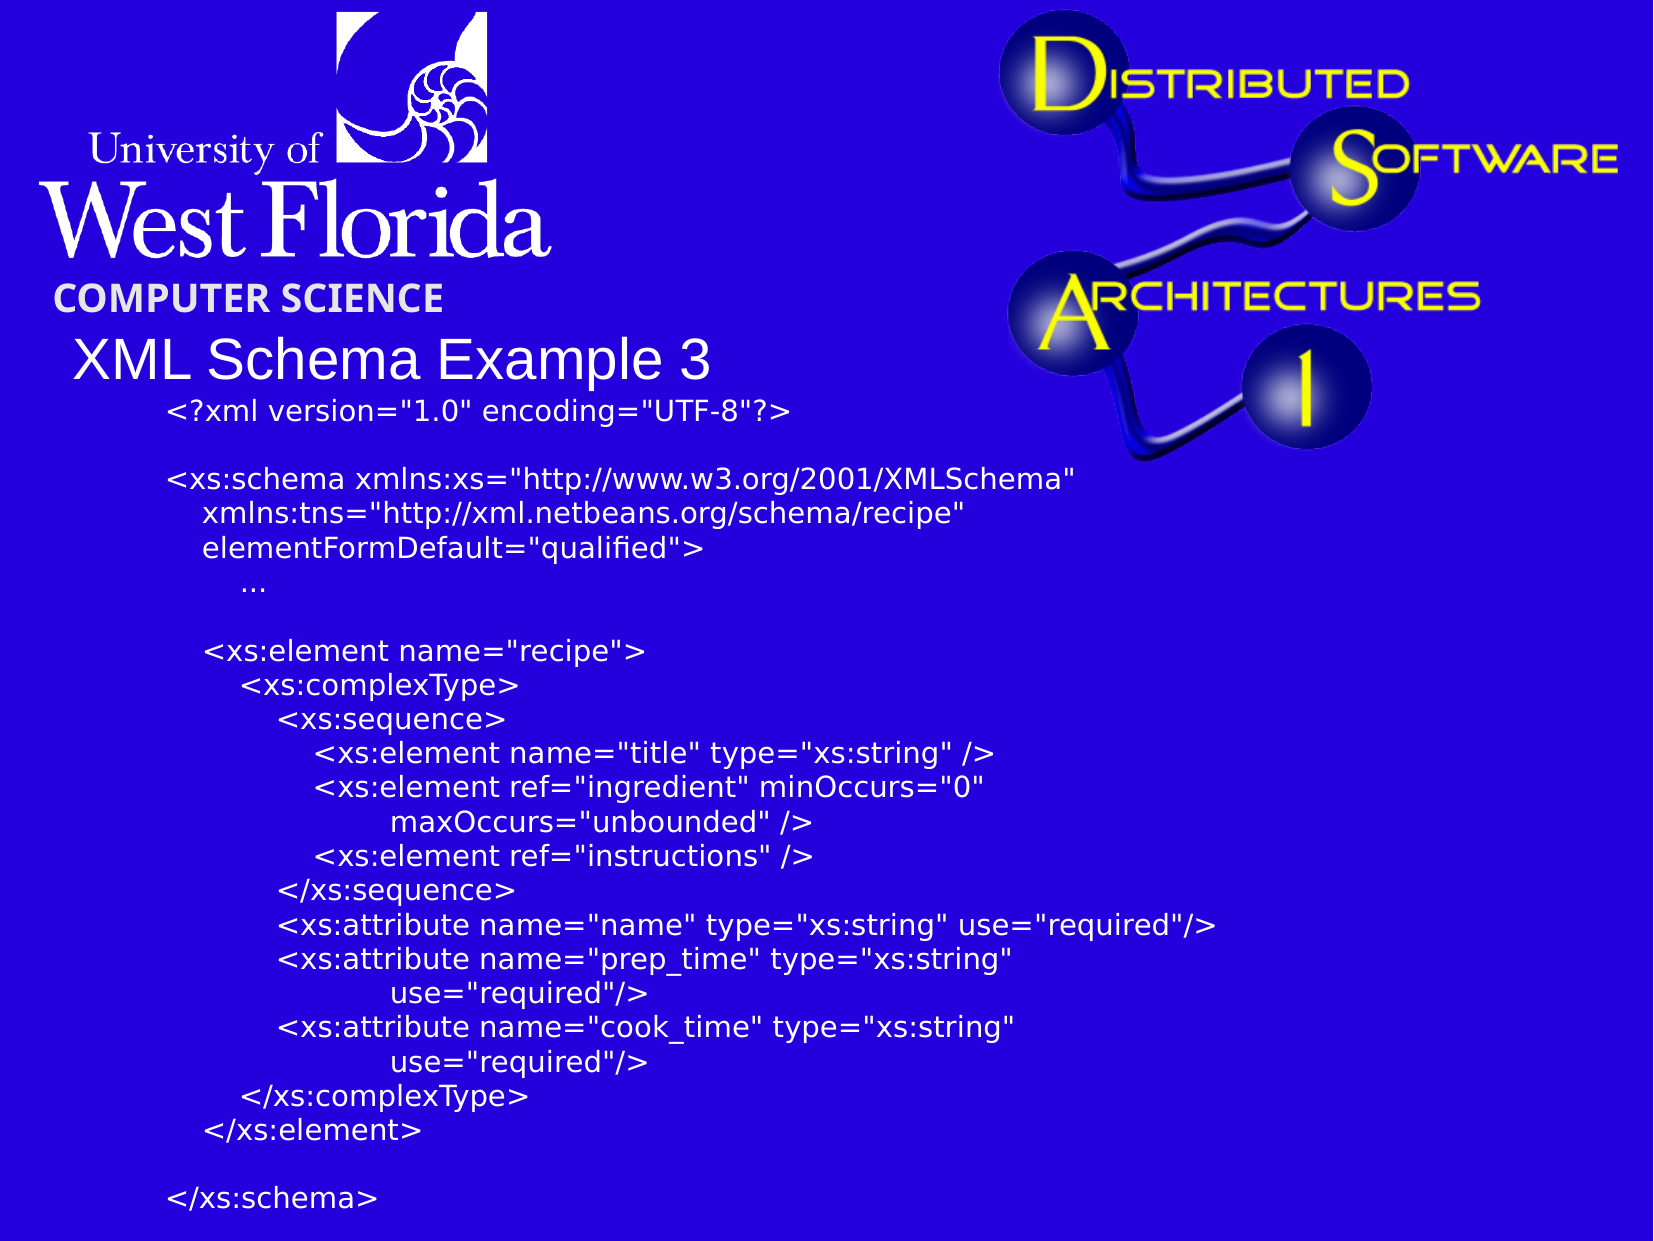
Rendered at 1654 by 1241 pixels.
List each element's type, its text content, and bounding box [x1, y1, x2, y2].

title XML Schema Example 3 [37, 262, 1388, 451]
text_box <?xml version="1.0" encoding="UTF-8"?> <xs:schema xmlns:xs="http://www.w3.org/2001/XMLSchema" xmlns:tns="http://xml.netbeans.org/schema/recipe" elementFormDefault="qualified"> ... <xs:element name="recipe"> <xs:complexType> <xs:sequence> <xs:element name="title" type="xs:string" /> <xs:element ref="ingredient" minOccurs="0" maxOccurs="unbounded" /> <xs:element ref="instructions" /> </xs:sequence> <xs:attribute name="name" type="xs:string" use="required"/> <xs:attribute name="prep_time" type="xs:string" use="required"/> <xs:attribute name="cook_time" type="xs:string" use="required"/> </xs:complexType> </xs:element> </xs:schema> [150, 386, 1238, 1224]
picture [910, 0, 1653, 506]
picture [37, 0, 559, 262]
